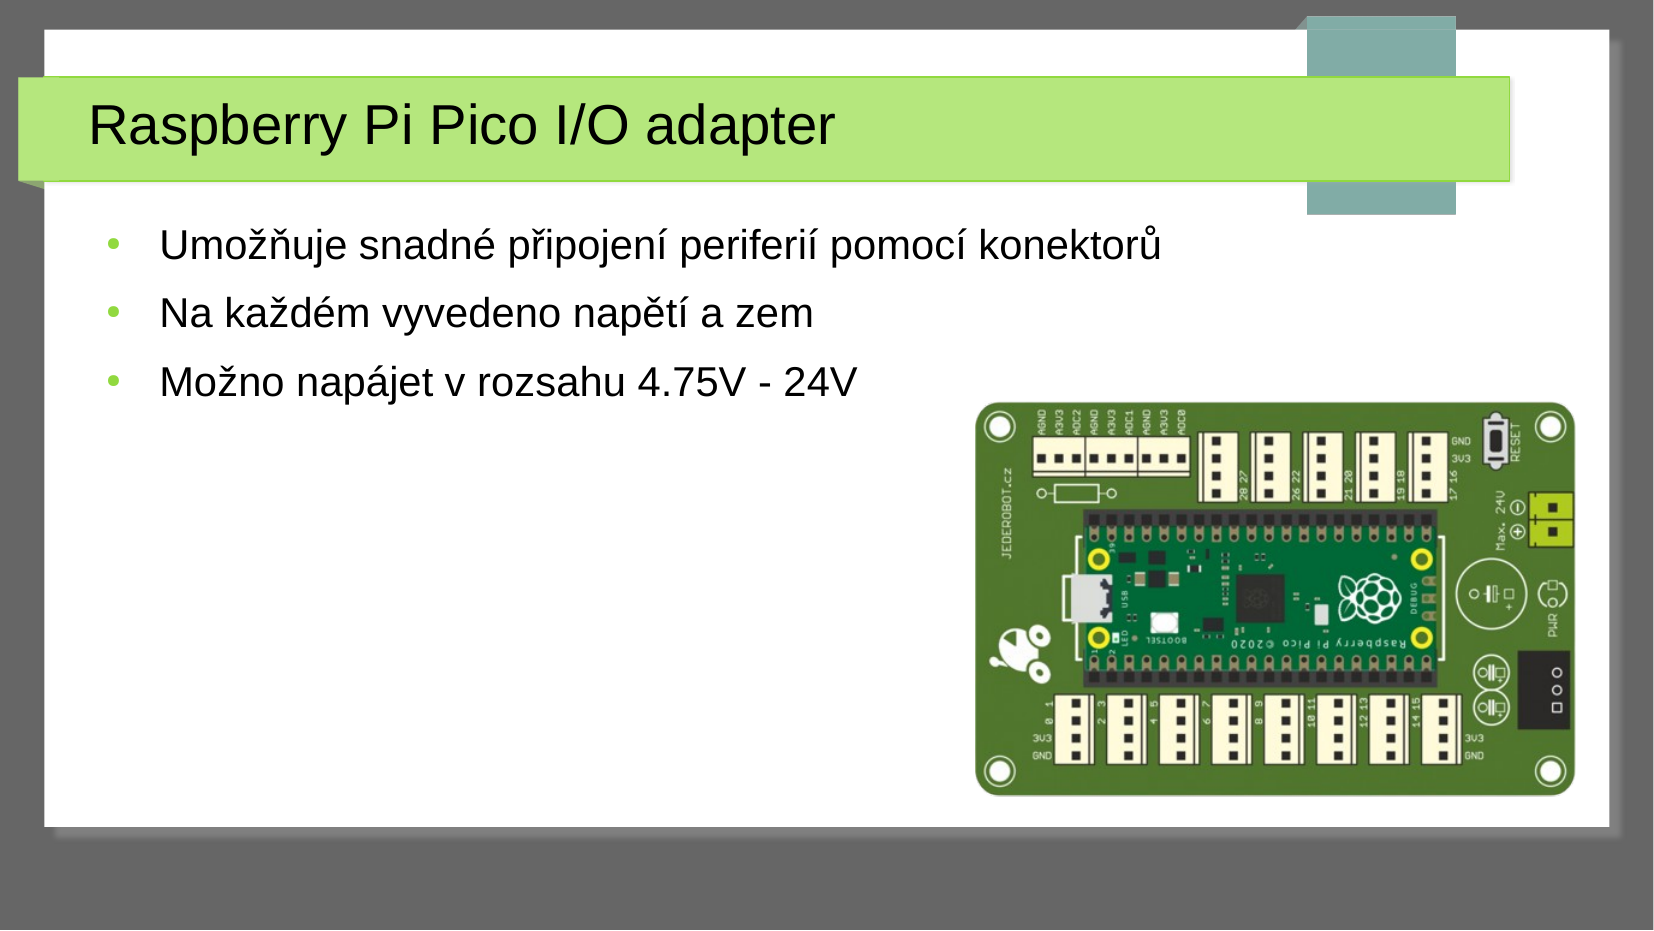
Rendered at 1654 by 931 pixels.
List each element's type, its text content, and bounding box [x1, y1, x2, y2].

list Umožňuje snadné připojení periferií pomocí konektorů Na každém vyvedeno napětí a zem Možno napájet v rozsahu 4.75V - 24V [88, 221, 1565, 813]
picture [975, 299, 1576, 901]
title Raspberry Pi Pico I/O adapter [88, 73, 1506, 178]
